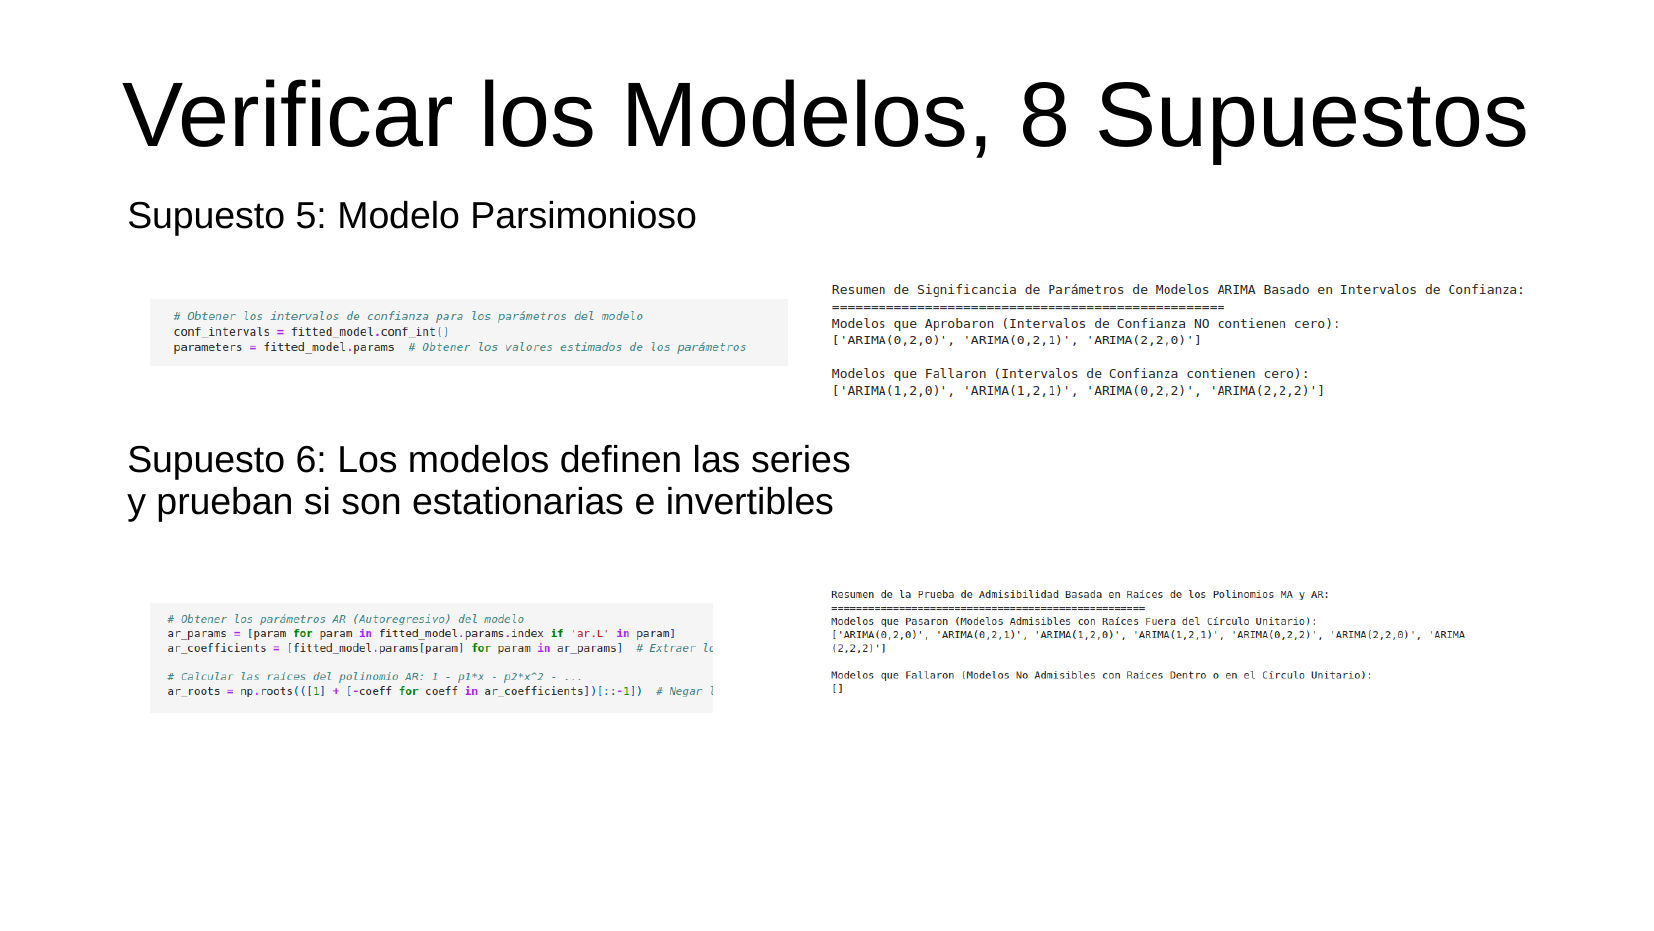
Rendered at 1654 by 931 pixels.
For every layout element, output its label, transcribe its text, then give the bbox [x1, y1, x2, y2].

picture [150, 603, 713, 713]
picture [150, 299, 788, 366]
text_box Supuesto 6: Los modelos definen las series y prueban si son estationarias e invertibles [112, 430, 1085, 530]
picture [825, 265, 1566, 413]
text_box Supuesto 5: Modelo Parsimonioso [112, 187, 714, 245]
picture [813, 584, 1501, 713]
title Verificar los Modelos, 8 Supuestos [82, 37, 1571, 193]
